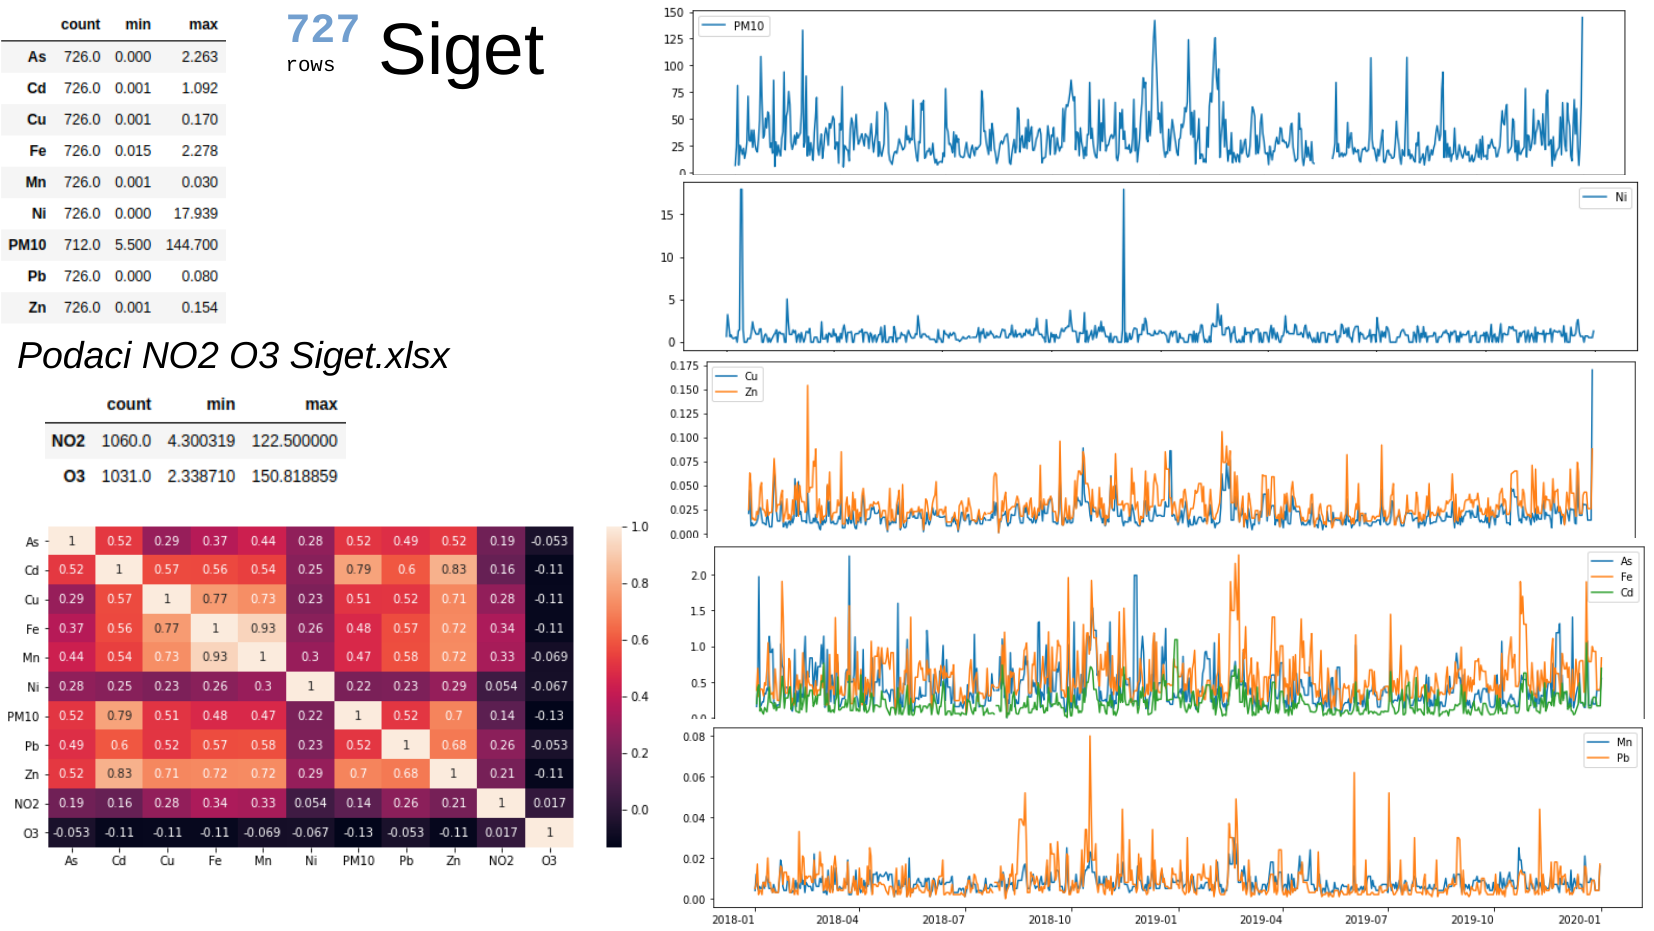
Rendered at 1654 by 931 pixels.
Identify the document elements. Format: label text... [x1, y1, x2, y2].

text_box Podaci NO2 O3 Siget.xlsx [2, 327, 466, 385]
picture [45, 391, 346, 504]
title Siget [82, 7, 657, 91]
picture [6, 516, 656, 877]
picture [0, 9, 226, 326]
picture [657, 0, 1651, 931]
text_box 727 rows [270, 0, 406, 86]
